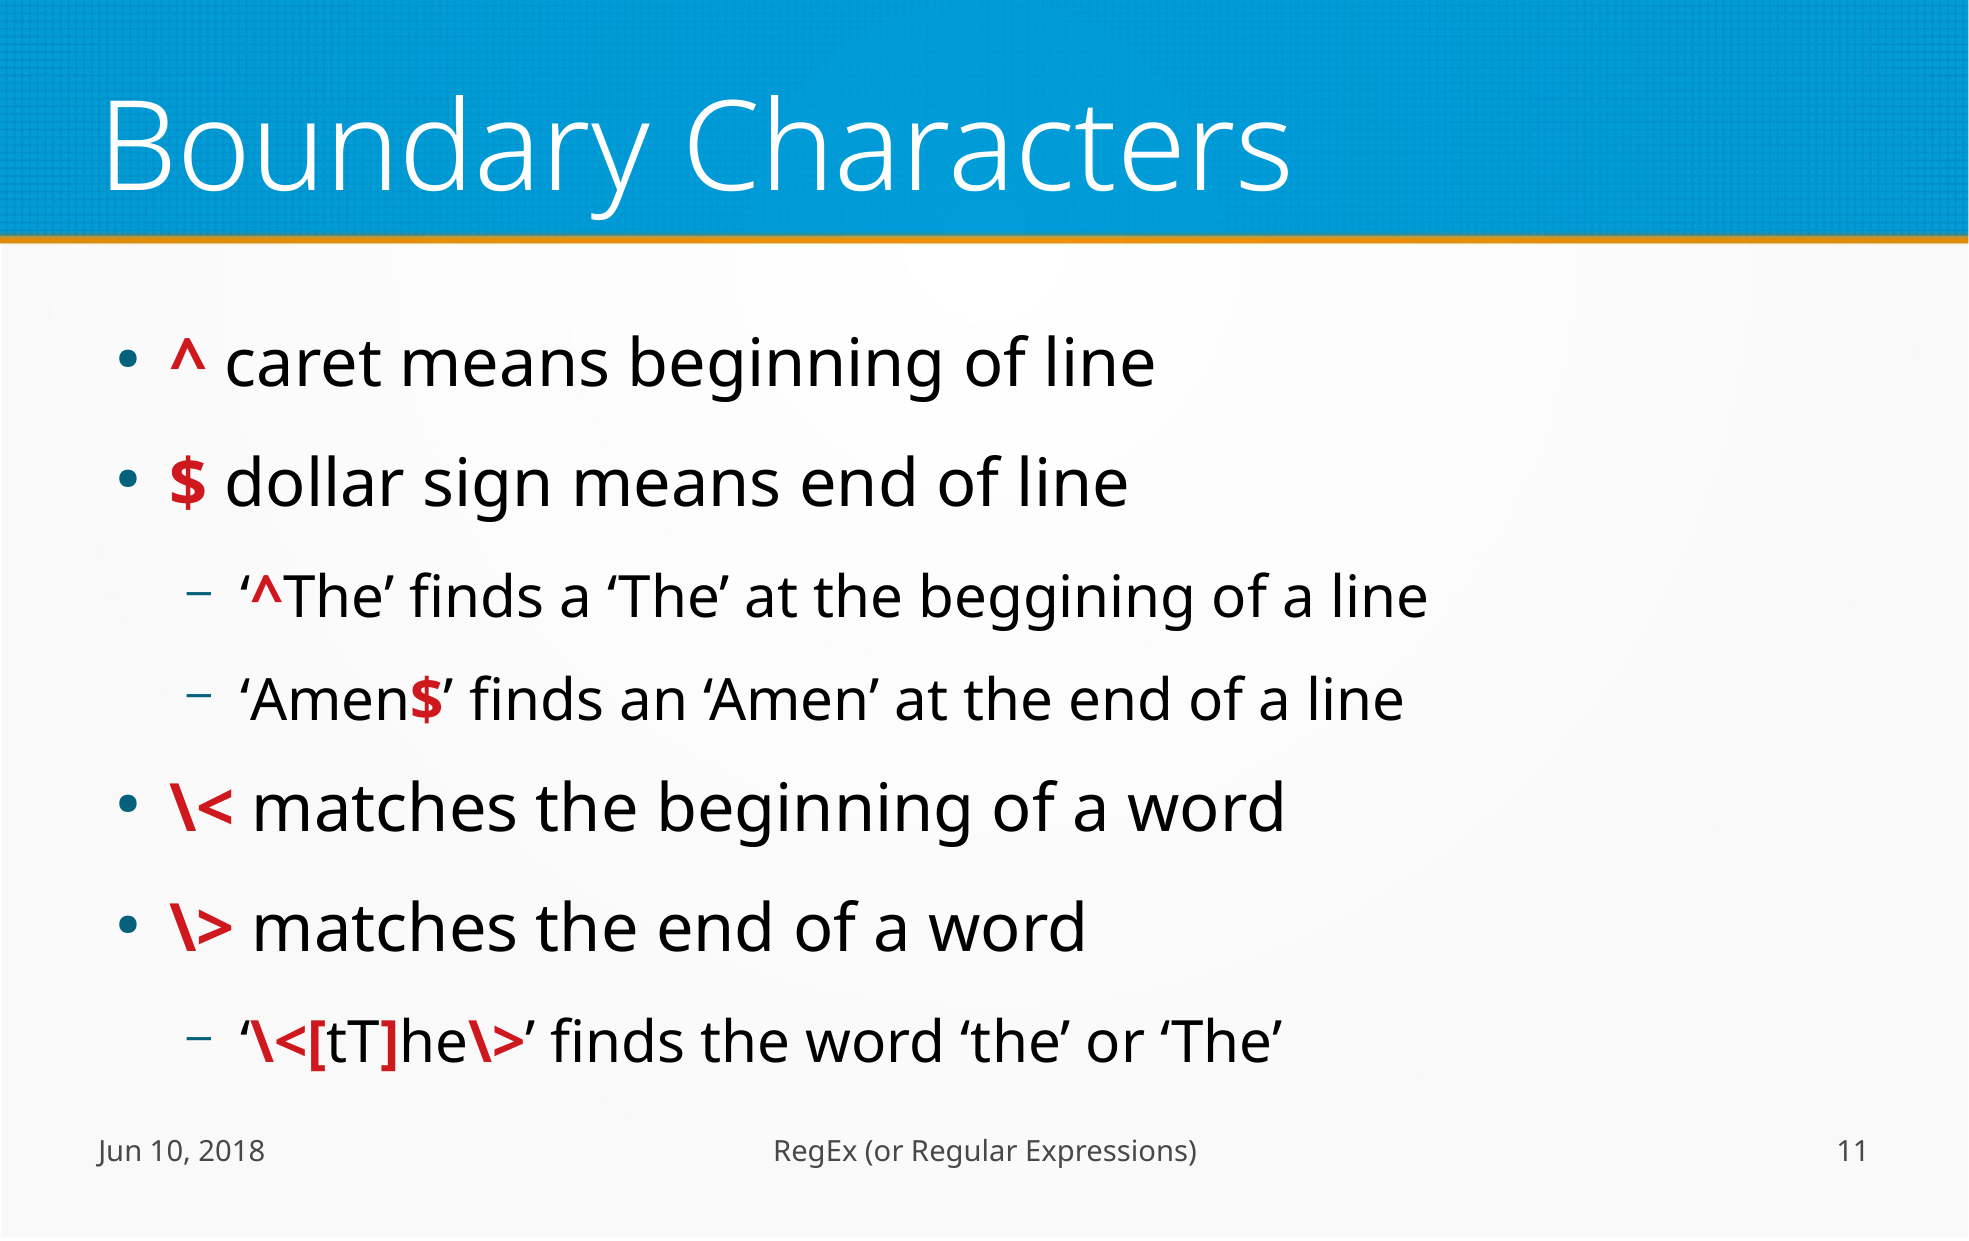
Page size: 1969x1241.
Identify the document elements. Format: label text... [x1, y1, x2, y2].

list ^ caret means beginning of line $ dollar sign means end of line ‘^The’ finds a ‘The’ at the beggining of a line ‘Amen$’ finds an ‘Amen’ at the end of a line \< matches the beginning of a word \> matches the end of a word ‘\<[tT]he\>’ finds the word ‘the’ or ‘The’ [98, 315, 1861, 1081]
picture [0, 233, 1969, 1241]
title Boundary Characters [98, 19, 1870, 227]
